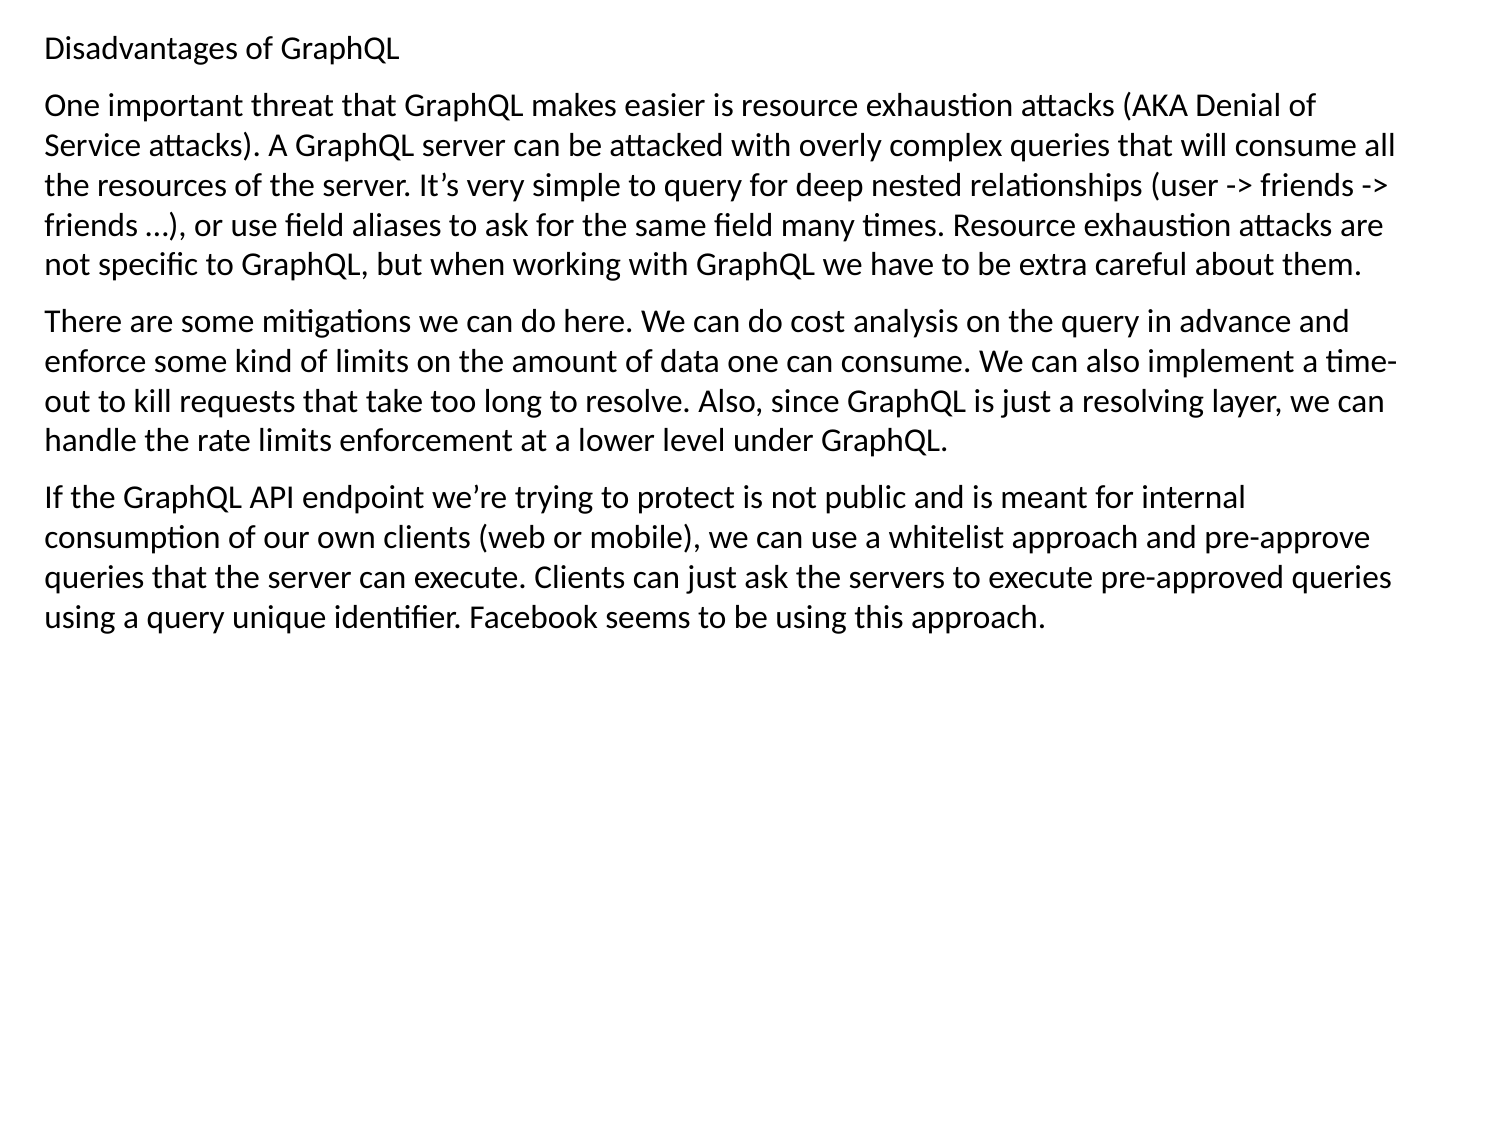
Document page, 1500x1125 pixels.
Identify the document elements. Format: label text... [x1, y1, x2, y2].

list Disadvantages of GraphQL One important threat that GraphQL makes easier is resource exhaustion attacks (AKA Denial of Service attacks). A GraphQL server can be attacked with overly complex queries that will consume all the resources of the server. It’s very simple to query for deep nested relationships (user -> friends -> friends …), or use field aliases to ask for the same field many times. Resource exhaustion attacks are not specific to GraphQL, but when working with GraphQL we have to be extra careful about them. There are some mitigations we can do here. We can do cost analysis on the query in advance and enforce some kind of limits on the amount of data one can consume. We can also implement a time-out to kill requests that take too long to resolve. Also, since GraphQL is just a resolving layer, we can handle the rate limits enforcement at a lower level under GraphQL. If the GraphQL API endpoint we’re trying to protect is not public and is meant for internal consumption of our own clients (web or mobile), we can use a whitelist approach and pre-approve queries that the server can execute. Clients can just ask the servers to execute pre-approved queries using a query unique identifier. Facebook seems to be using this approach. [29, 19, 1426, 1095]
